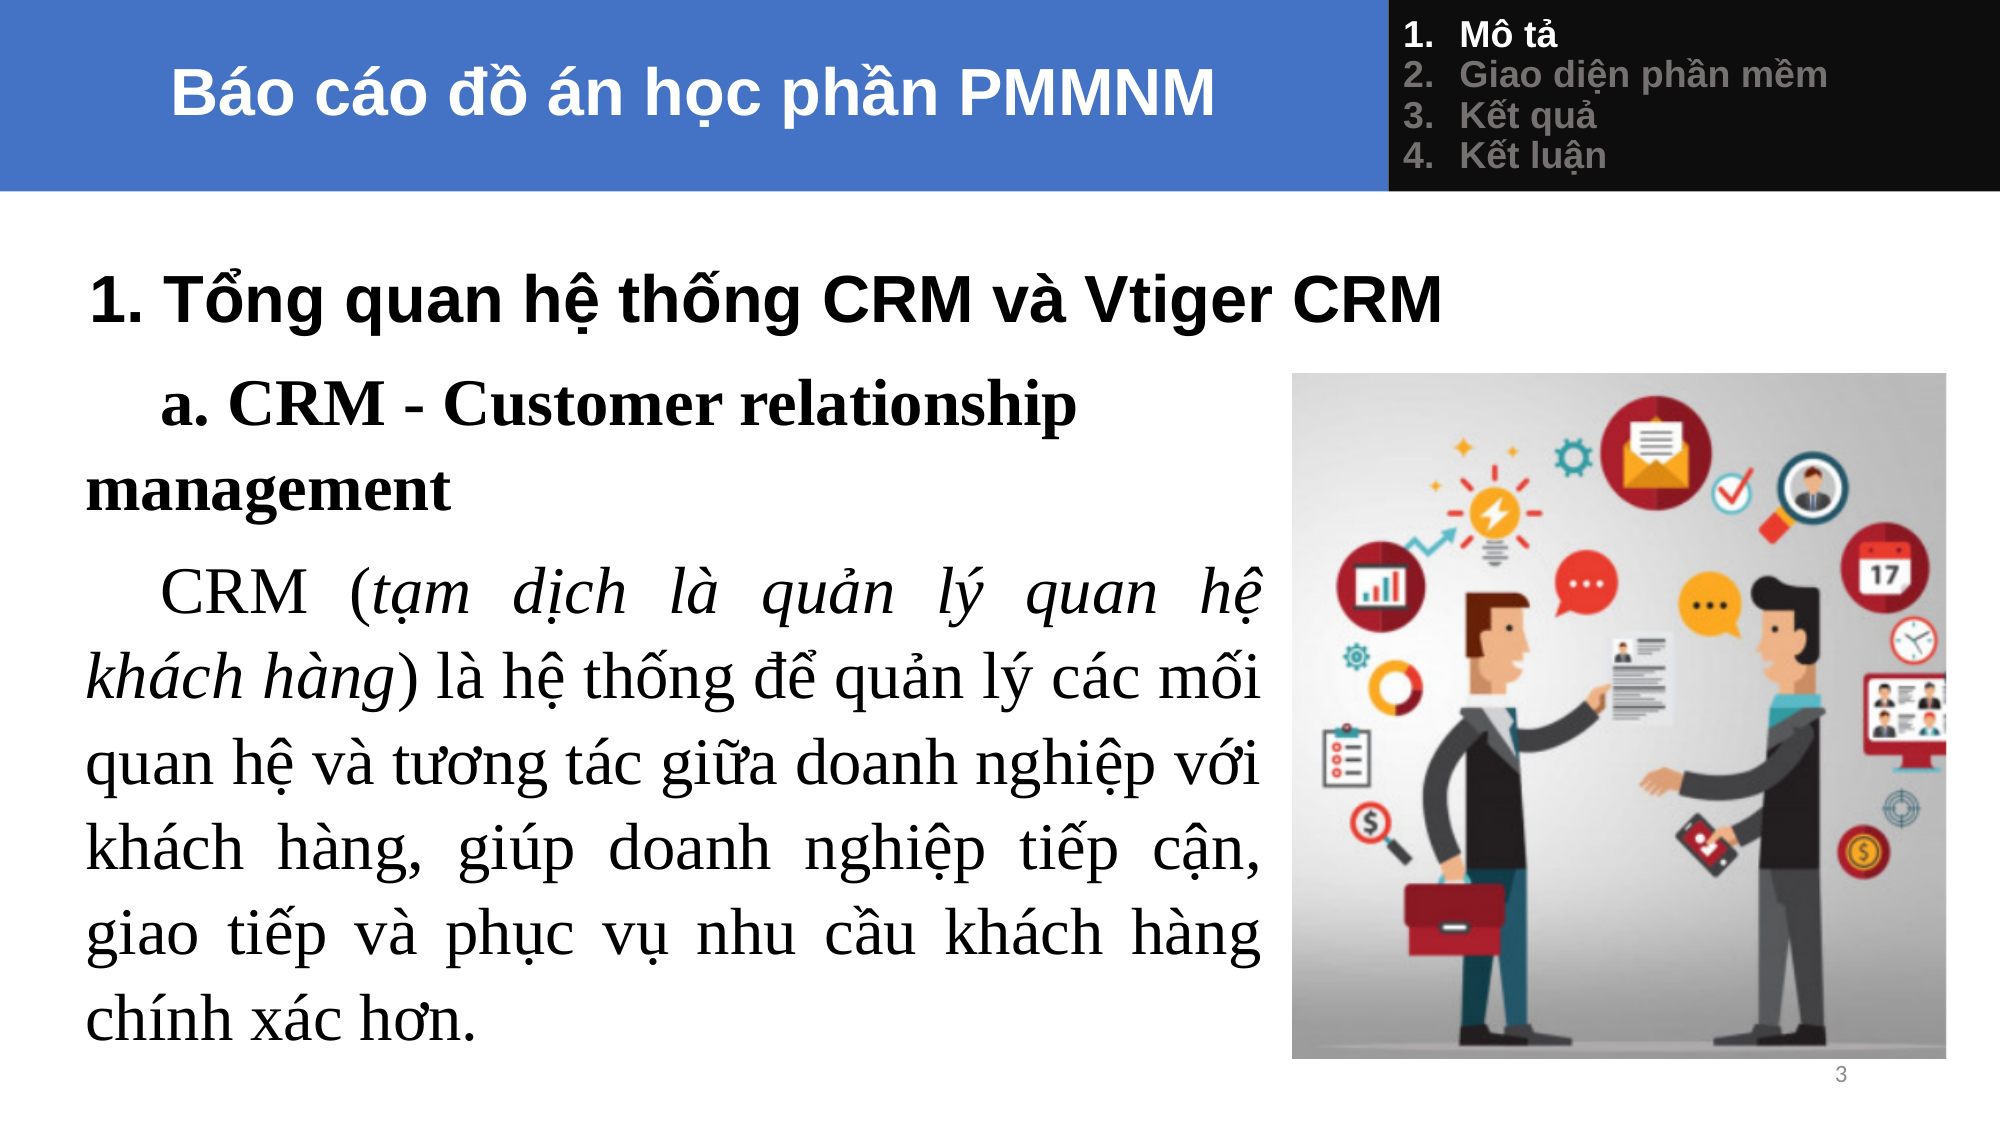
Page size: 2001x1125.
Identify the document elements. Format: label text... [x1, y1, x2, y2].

text_box Báo cáo đồ án học phần PMMNM [0, 0, 1388, 192]
picture [1292, 373, 1948, 1059]
text_box <number> [1412, 1059, 1863, 1103]
text_box Mô tả Giao diện phần mềm Kết quả Kết luận [1388, 0, 2000, 192]
text_box a. CRM - Customer relationship management CRM (tạm dịch là quản lý quan hệ khách hàng) là hệ thống để quản lý các mối quan hệ và tương tác giữa doanh nghiệp với khách hàng, giúp doanh nghiệp tiếp cận, giao tiếp và phục vụ nhu cầu khách hàng chính xác hơn. [70, 345, 1279, 971]
text_box 1. Tổng quan hệ thống CRM và Vtiger CRM [0, 257, 2000, 360]
